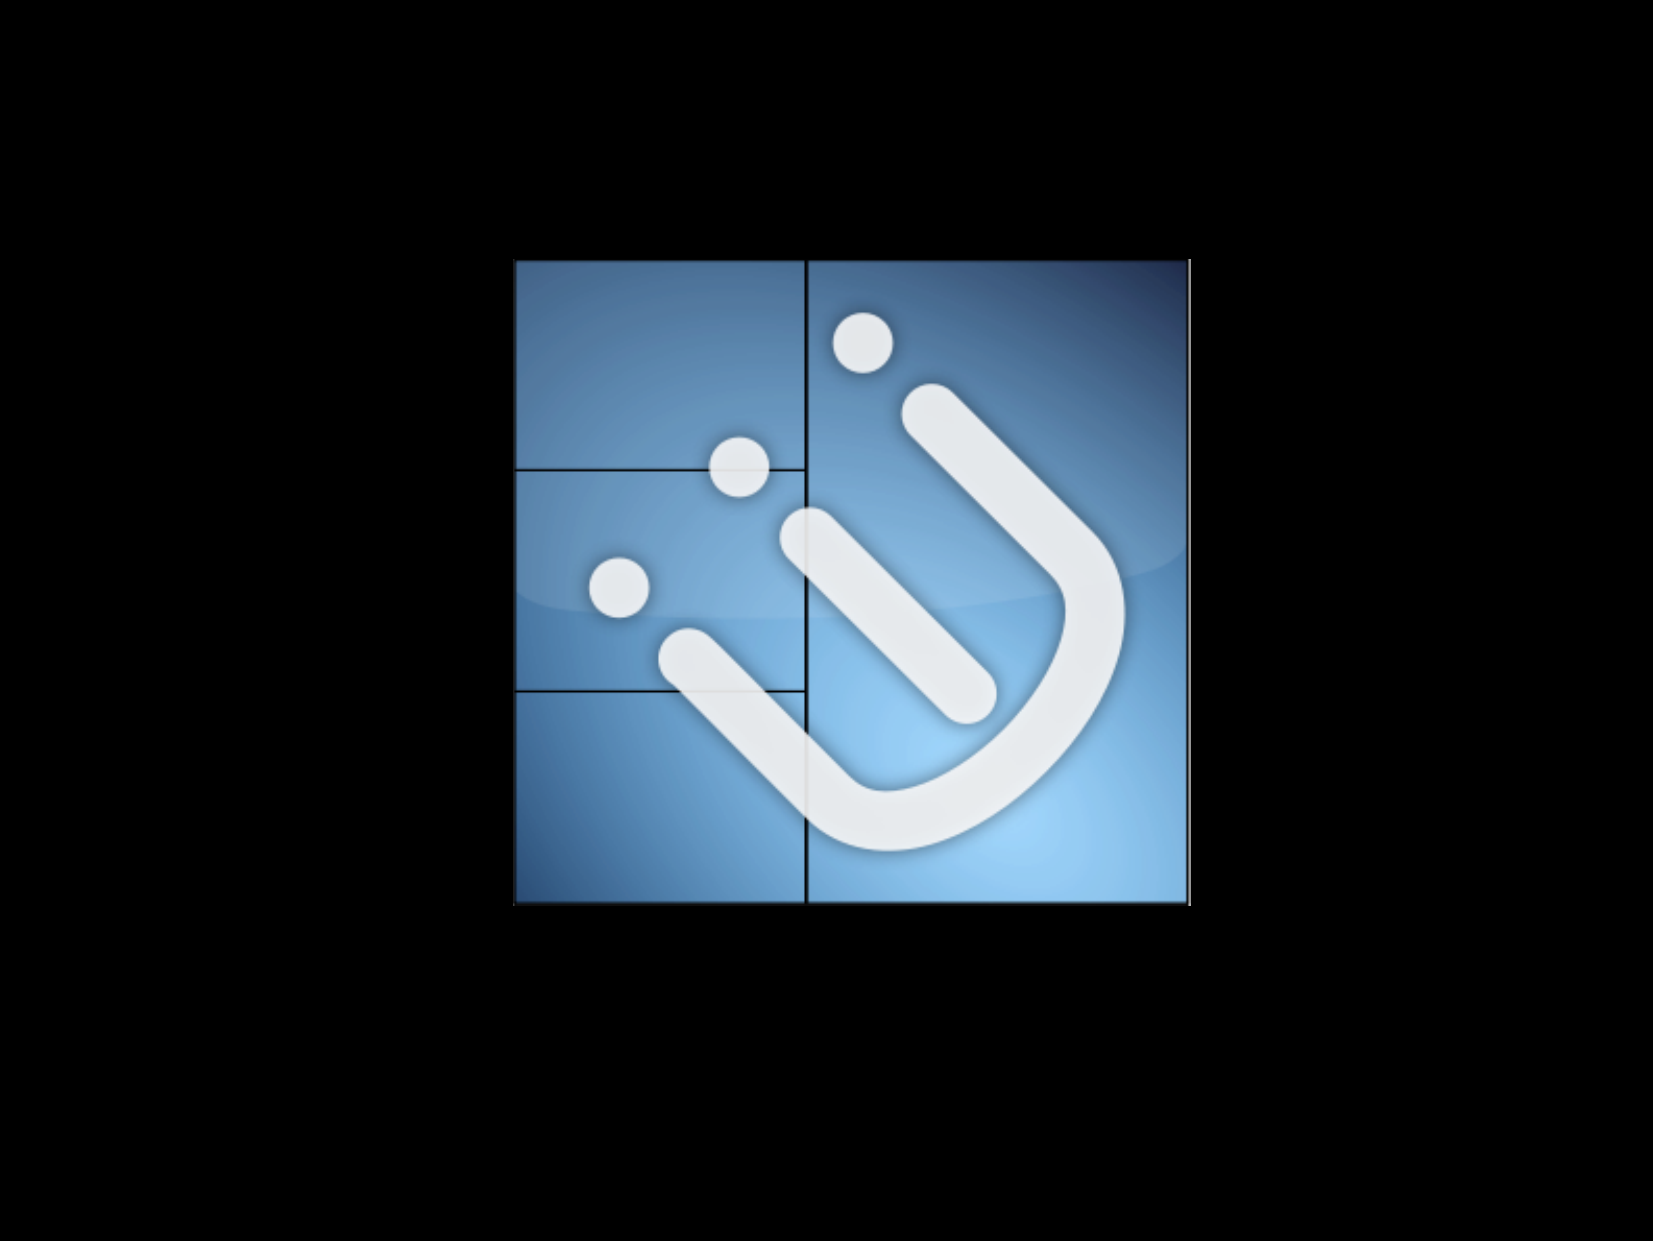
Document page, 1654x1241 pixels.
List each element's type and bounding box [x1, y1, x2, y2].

picture [513, 259, 1191, 906]
